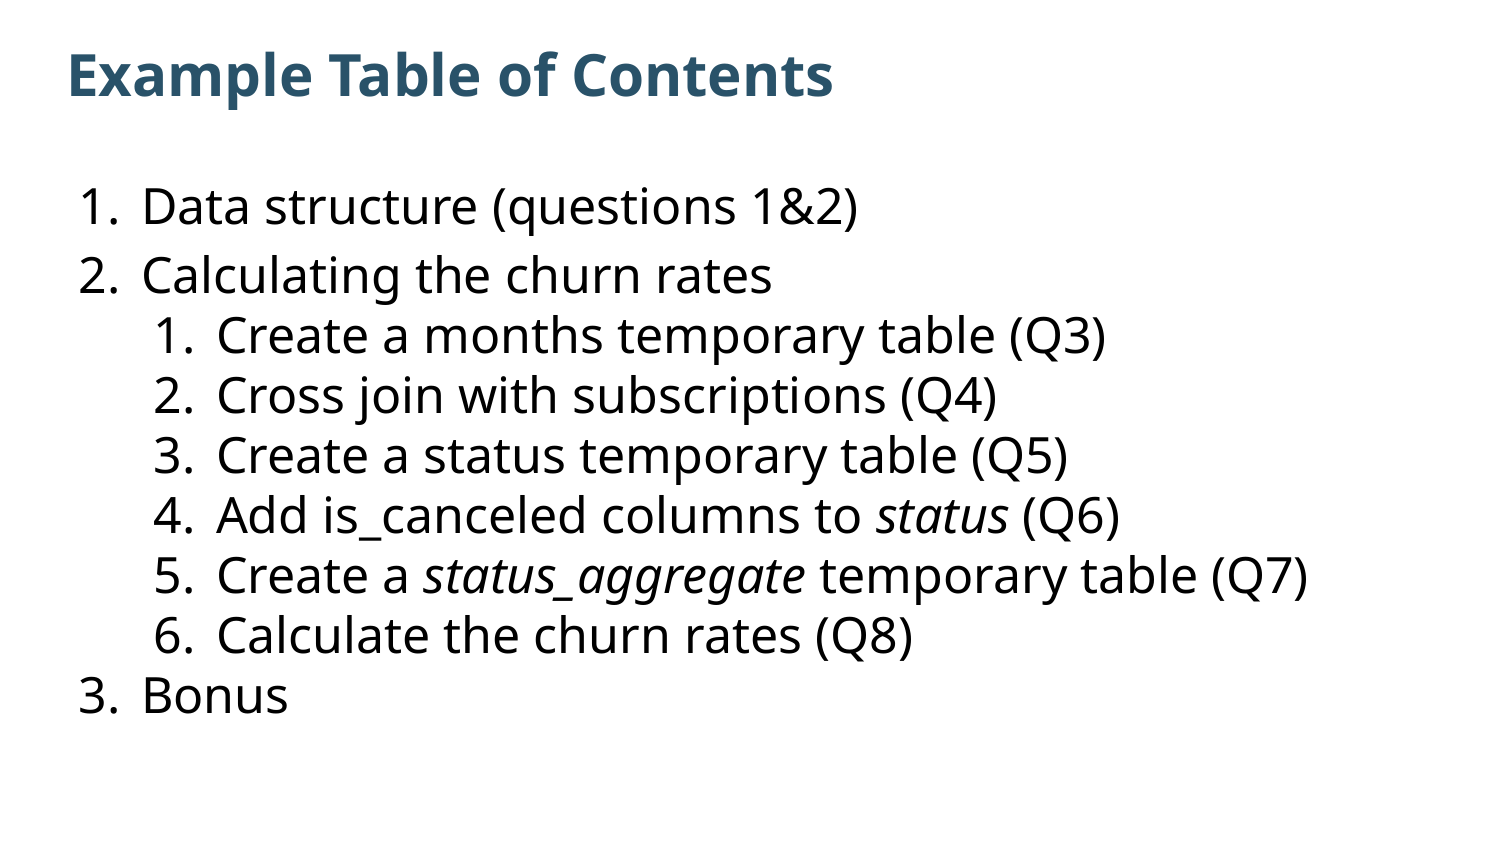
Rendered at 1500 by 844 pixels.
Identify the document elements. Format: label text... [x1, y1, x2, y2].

title Example Table of Contents [51, 23, 1449, 117]
text_box Data structure (questions 1&2) Calculating the churn rates Create a months temporary table (Q3) Cross join with subscriptions (Q4) Create a status temporary table (Q5) Add is_canceled columns to status (Q6) Create a status_aggregate temporary table (Q7) Calculate the churn rates (Q8) Bonus [51, 207, 1374, 742]
